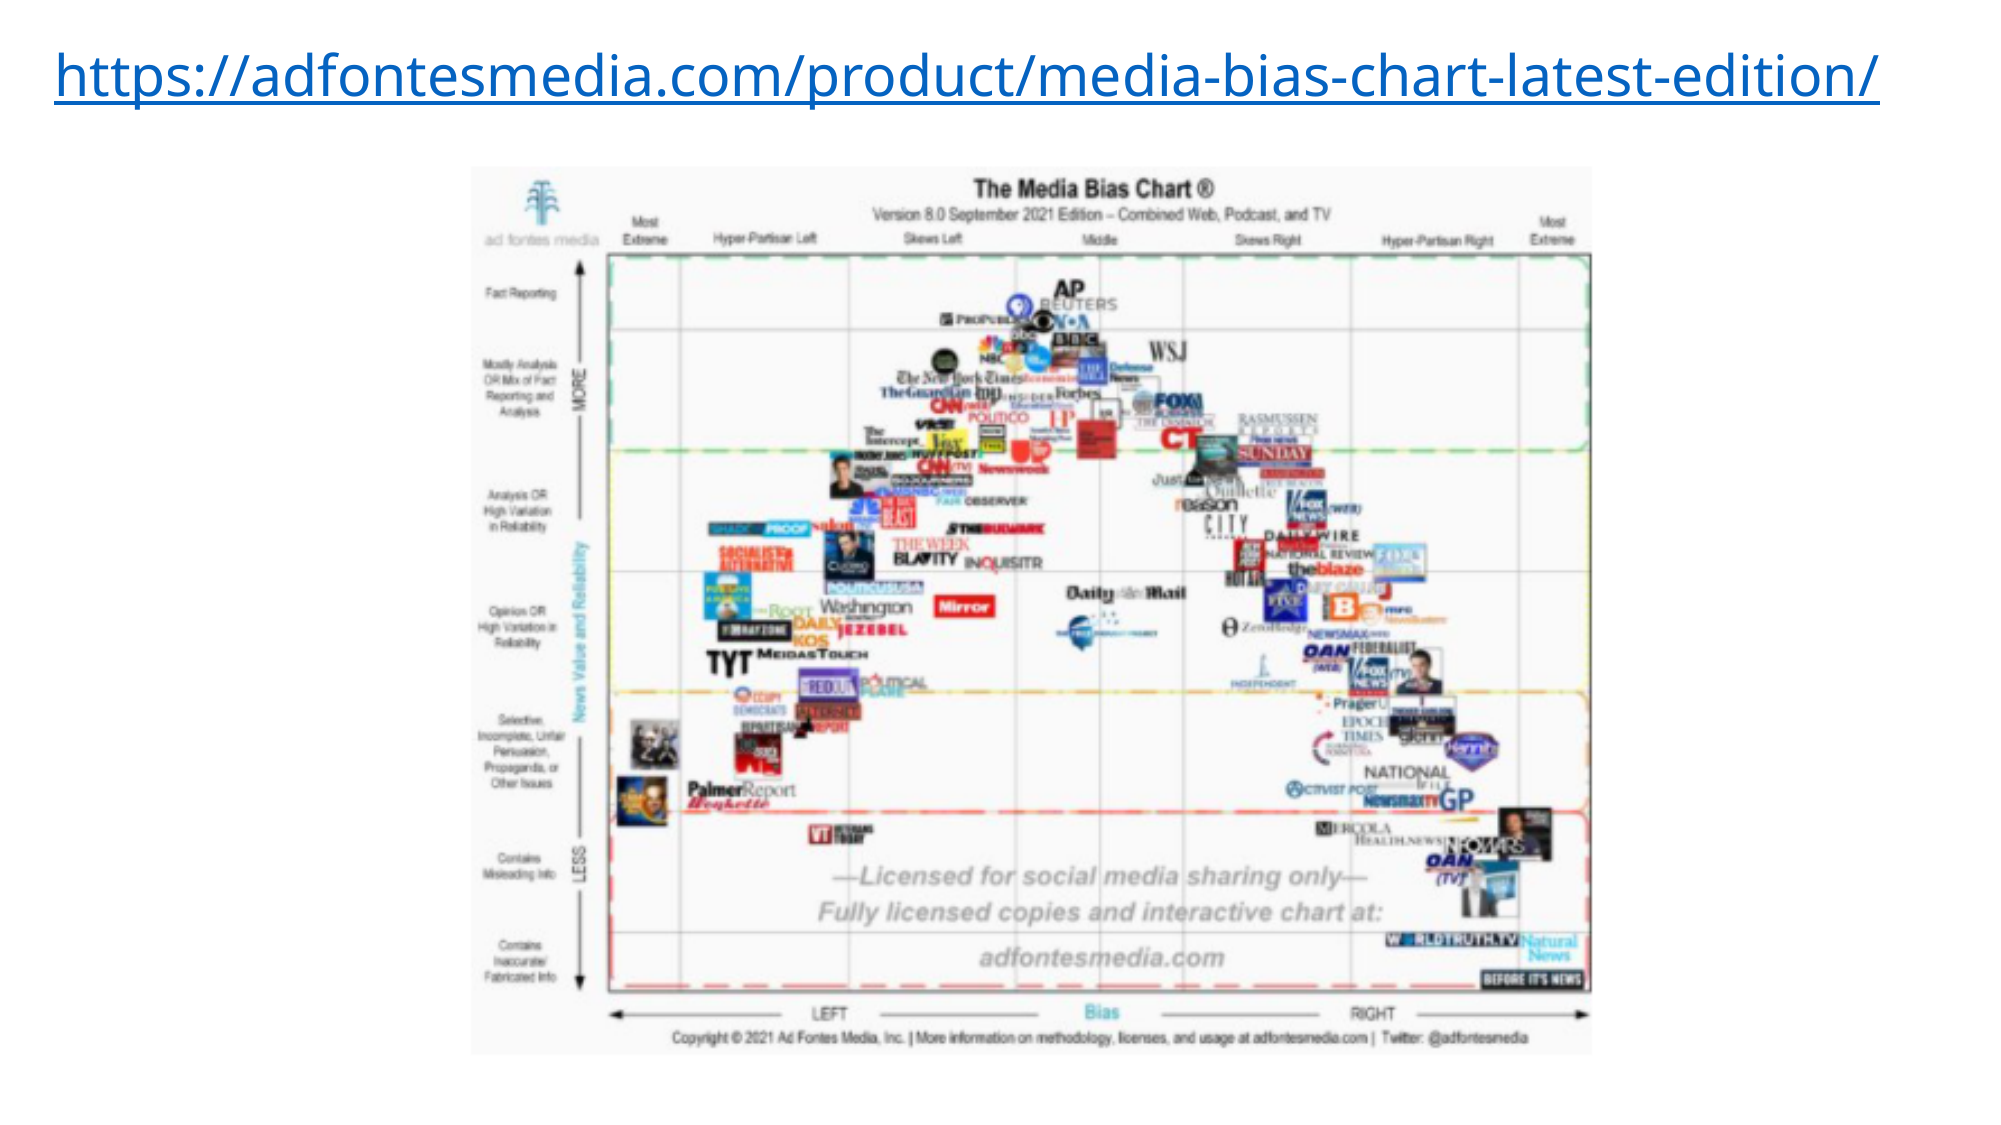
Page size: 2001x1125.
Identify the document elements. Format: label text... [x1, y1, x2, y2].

title https://adfontesmedia.com/product/media-bias-chart-latest-edition/ [39, 32, 1961, 119]
picture [445, 118, 1635, 1118]
